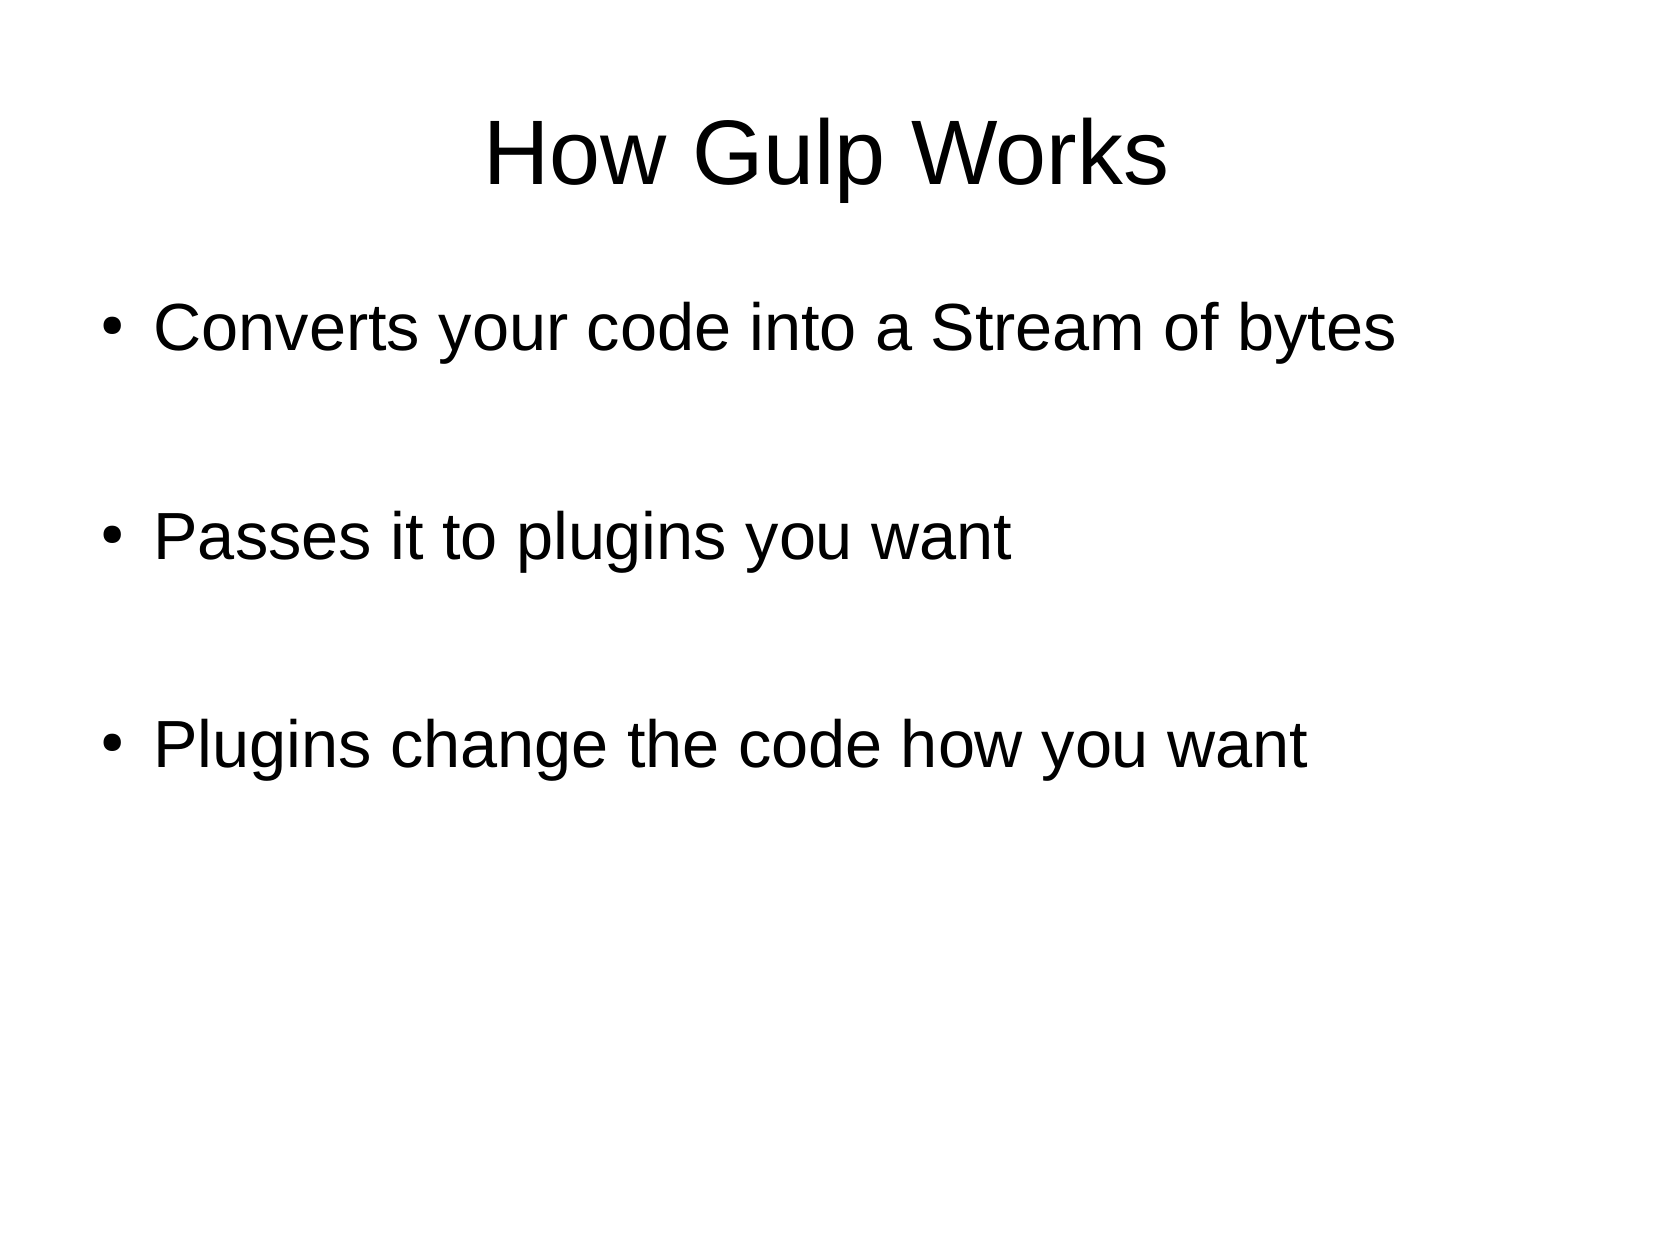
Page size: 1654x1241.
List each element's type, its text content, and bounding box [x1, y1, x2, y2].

title How Gulp Works [82, 49, 1571, 257]
list Converts your code into a Stream of bytes Passes it to plugins you want Plugins change the code how you want [82, 290, 1571, 1109]
